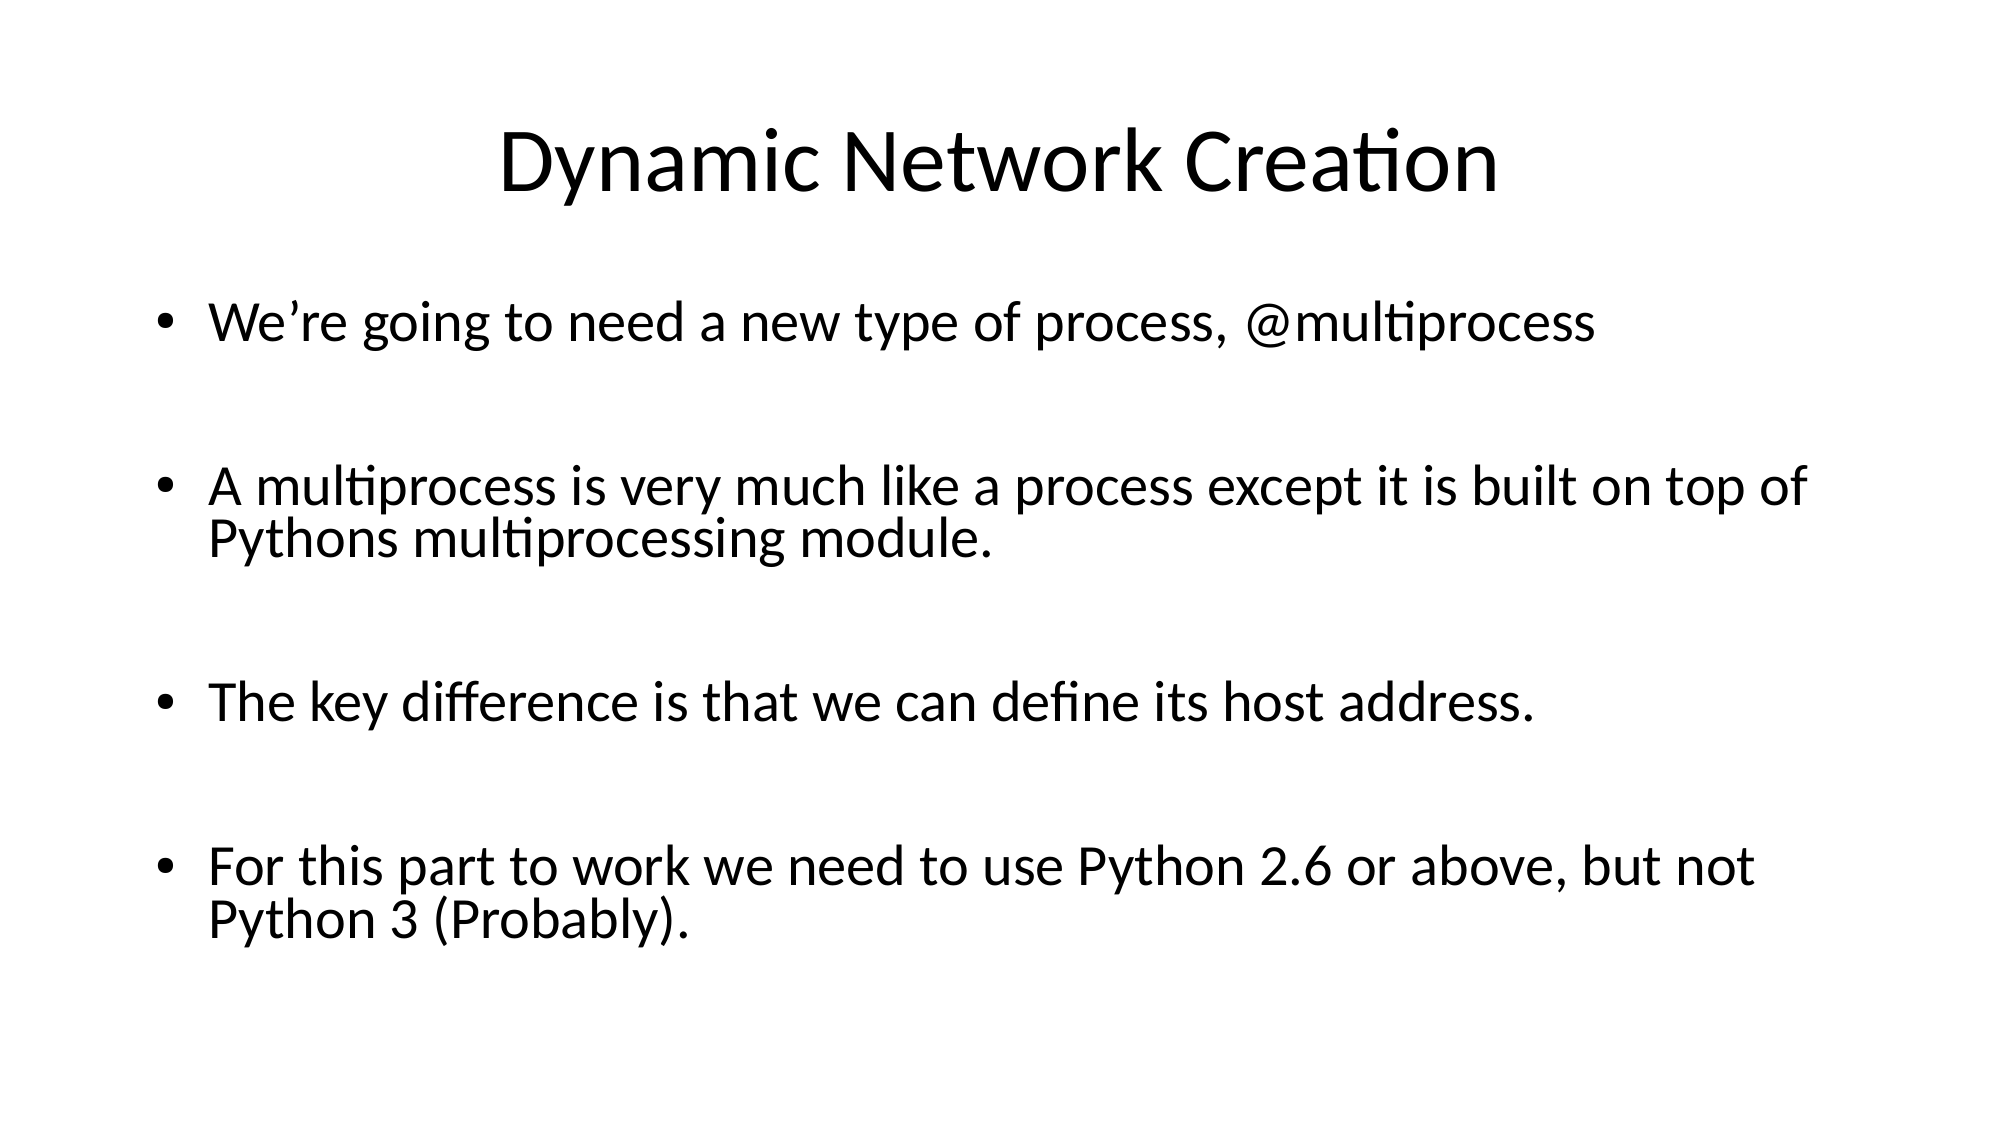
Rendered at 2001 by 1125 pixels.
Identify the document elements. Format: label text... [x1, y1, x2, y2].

list We’re going to need a new type of process, @multiprocess A multiprocess is very much like a process except it is built on top of Pythons multiprocessing module. The key difference is that we can define its host address. For this part to work we need to use Python 2.6 or above, but not Python 3 (Probably). [137, 299, 1863, 1014]
title Dynamic Network Creation [137, 59, 1863, 278]
